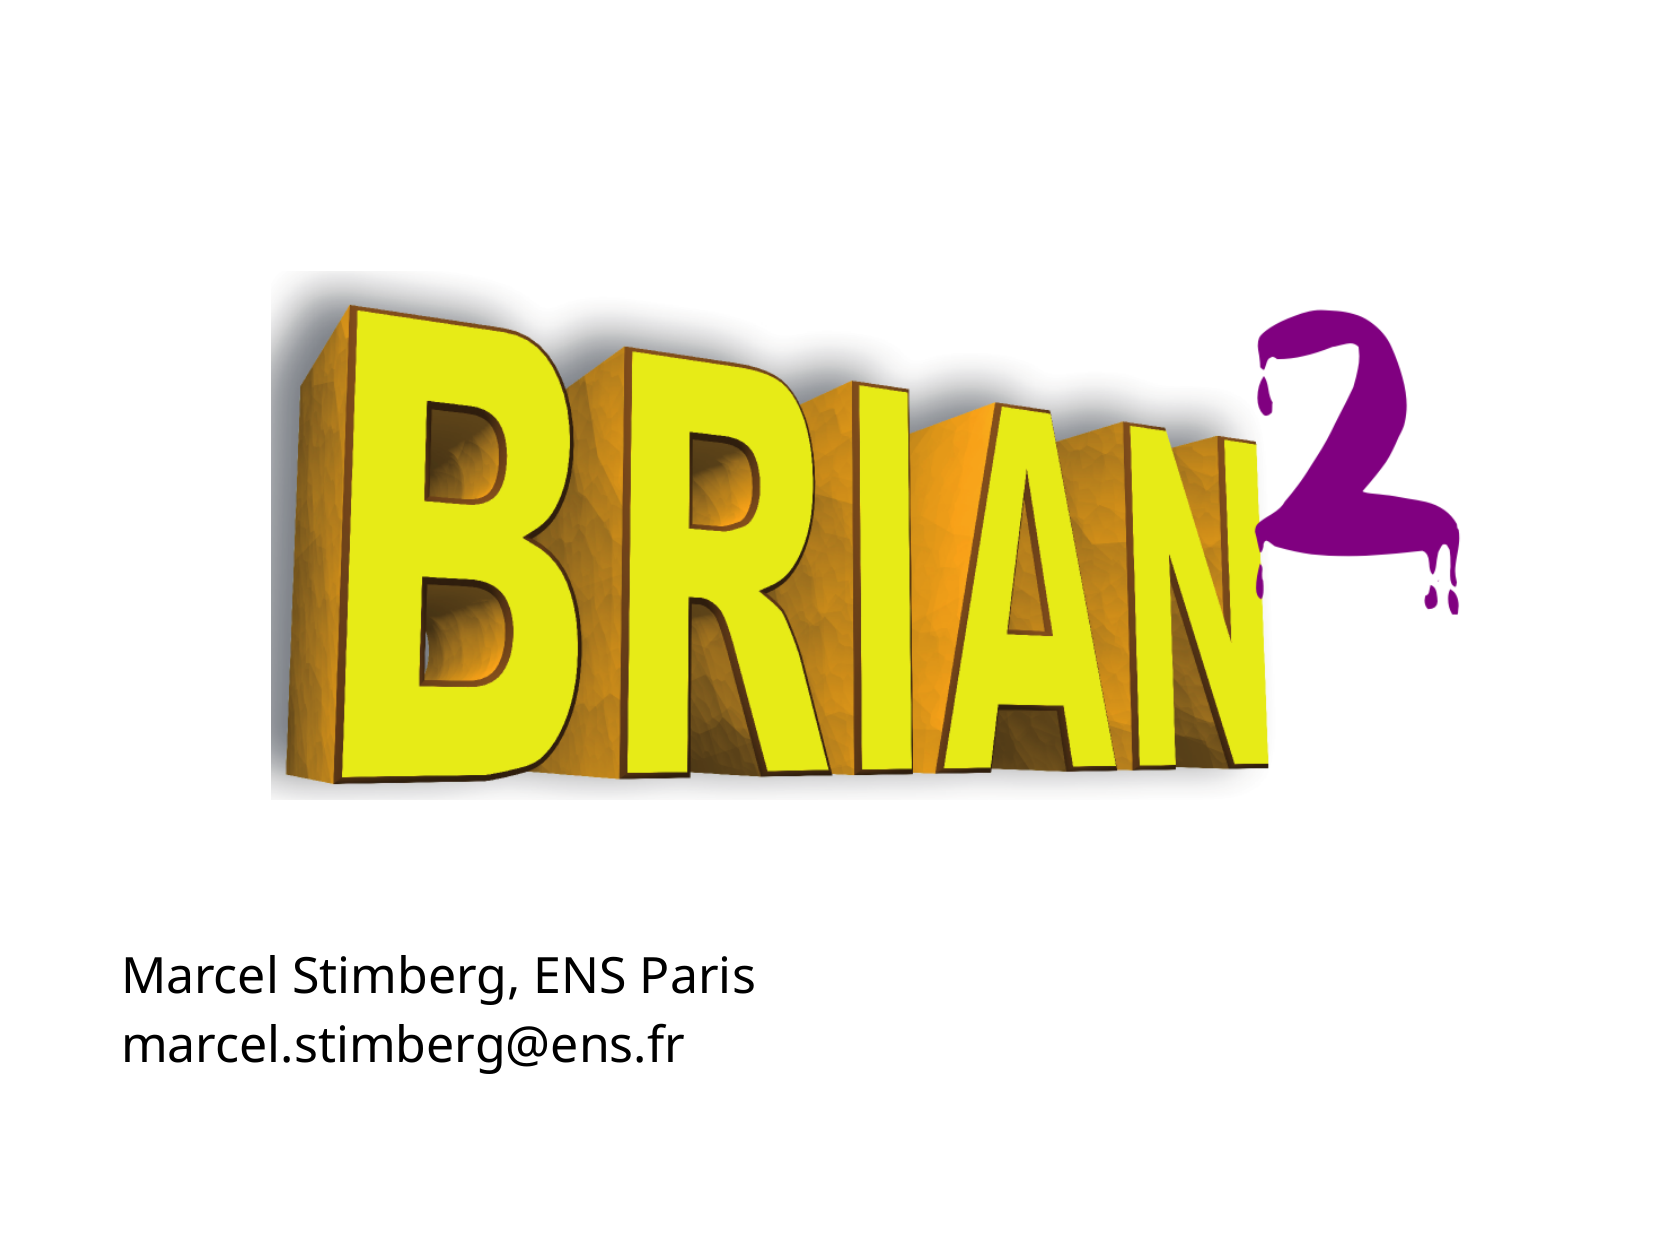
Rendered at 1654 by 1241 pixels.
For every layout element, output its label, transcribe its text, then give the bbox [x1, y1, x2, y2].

text_box Marcel Stimberg, ENS Paris marcel.stimberg@ens.fr [106, 933, 863, 1067]
picture [271, 271, 1476, 800]
